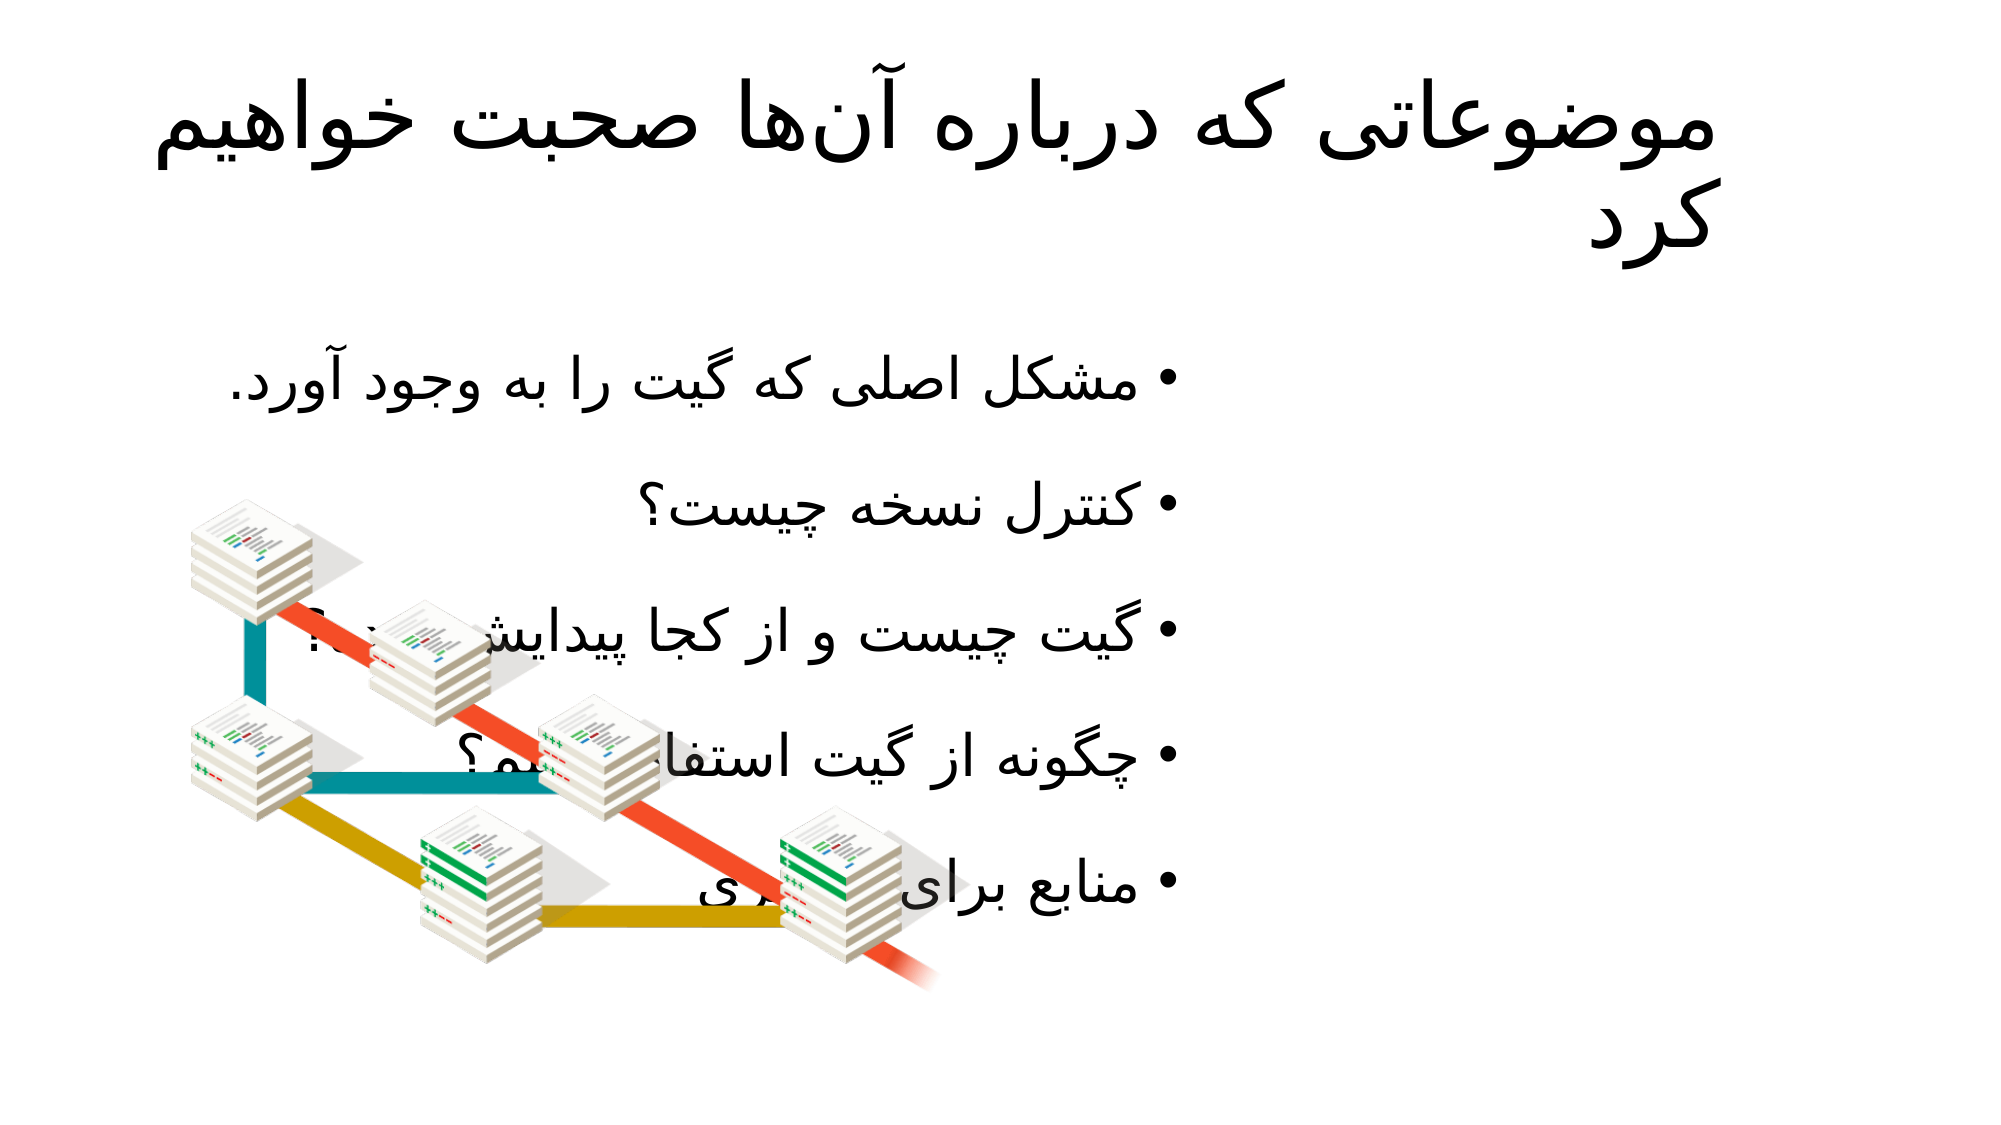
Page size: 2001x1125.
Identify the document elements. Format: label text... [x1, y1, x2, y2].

list مشکل اصلی که گیت را به وجود ‌آورد. کنترل نسخه چیست؟ گیت چیست و از کجا پیدایش شده؟ چگونه از گیت استفاده کنیم؟ منابع برای یادگیری [137, 299, 1863, 1014]
title موضوعاتی که درباره آن‌ها صحبت خواهیم کرد [137, 59, 1863, 278]
picture [189, 497, 989, 1014]
